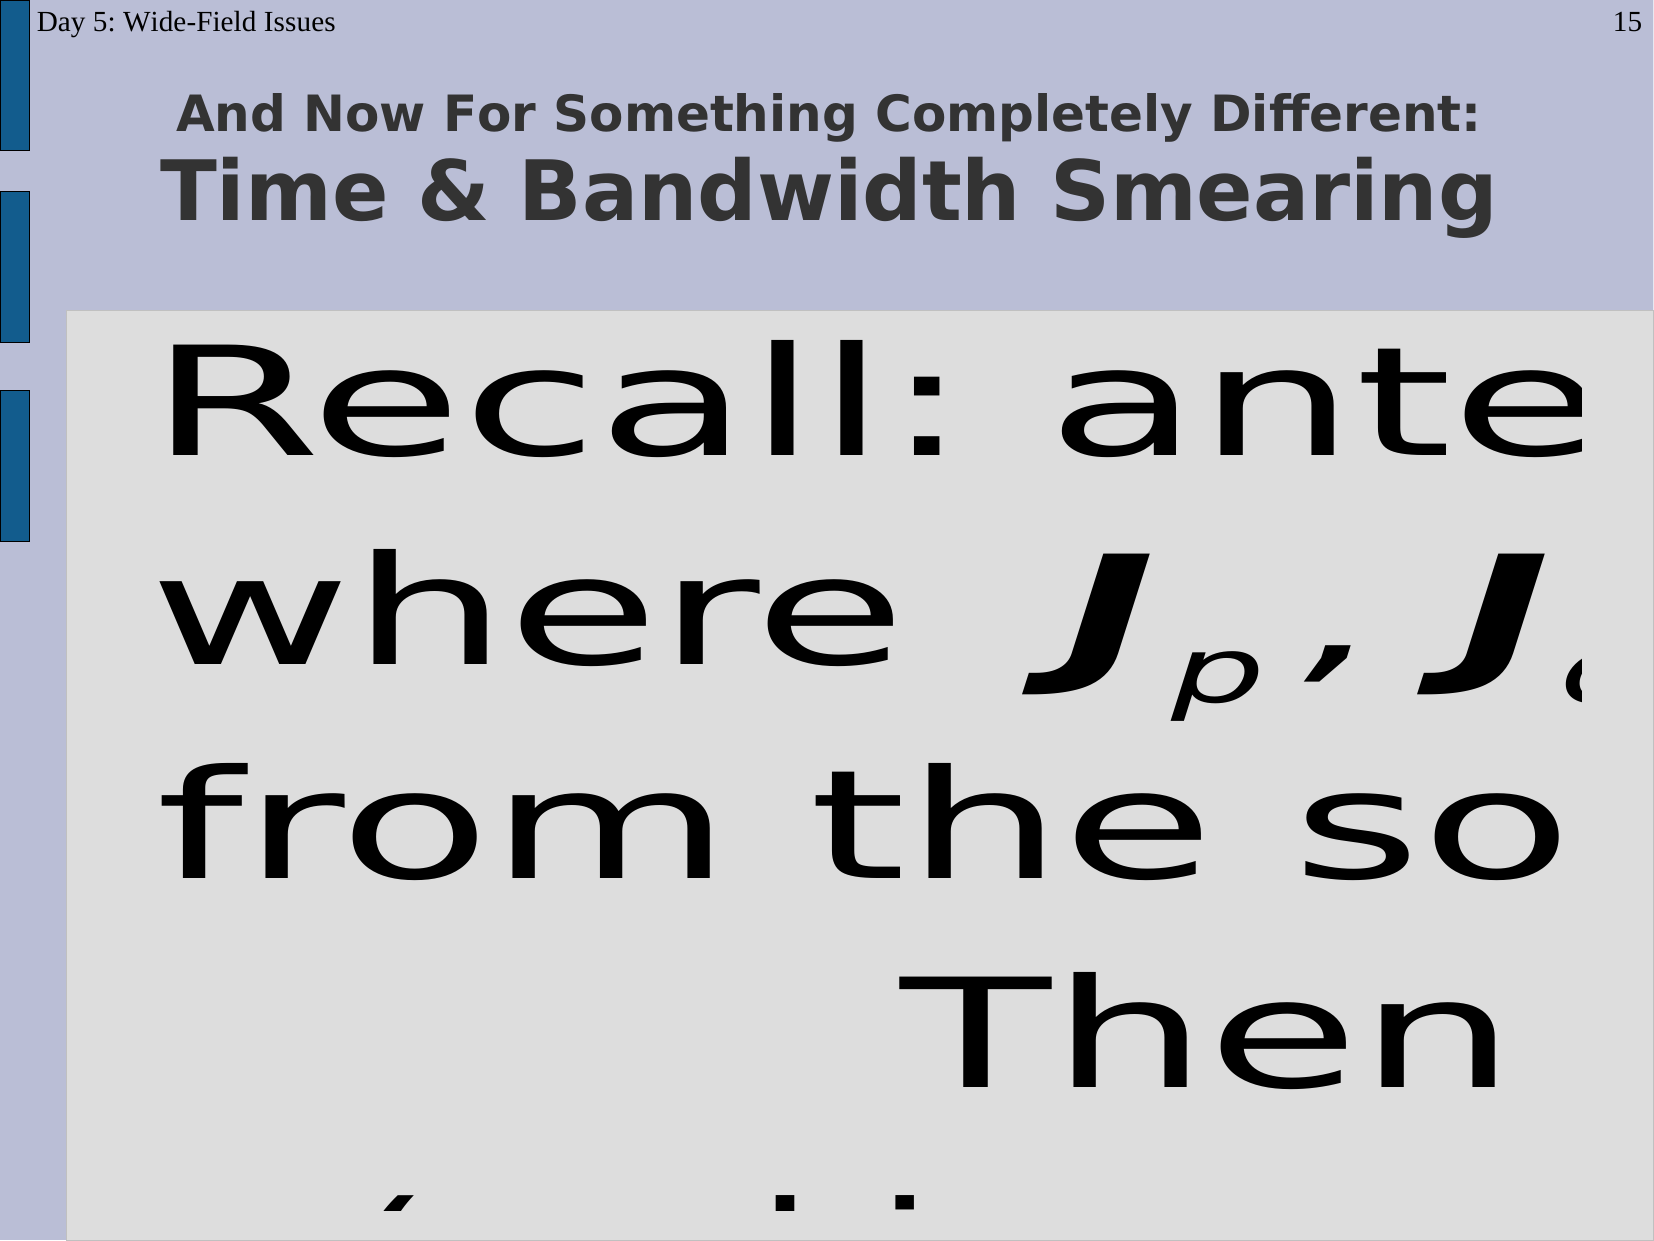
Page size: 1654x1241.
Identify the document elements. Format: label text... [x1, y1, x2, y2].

title And Now For Something Completely Different: Time & Bandwidth Smearing [123, 59, 1536, 267]
chart [118, 313, 1582, 1211]
